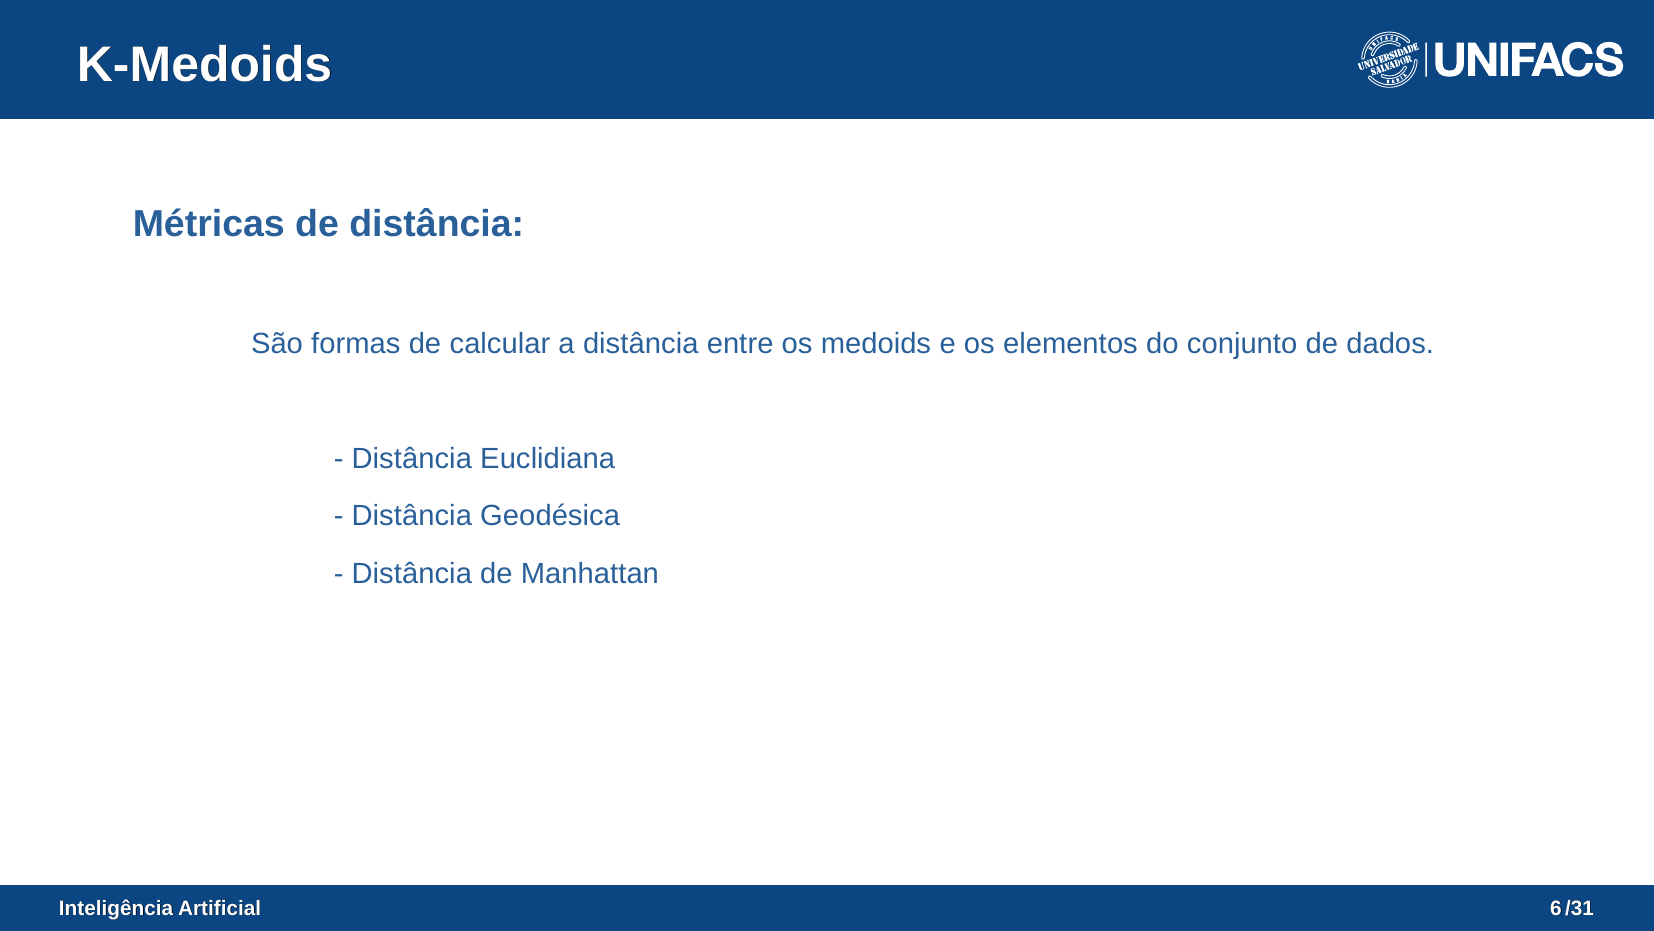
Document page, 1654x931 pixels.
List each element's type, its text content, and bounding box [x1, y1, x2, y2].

text_box Métricas de distância: São formas de calcular a distância entre os medoids e os elementos do conjunto de dados. - Distância Euclidiana - Distância Geodésica - Distância de Manhattan [118, 194, 1536, 598]
text_box K-Medoids [76, 7, 1241, 120]
